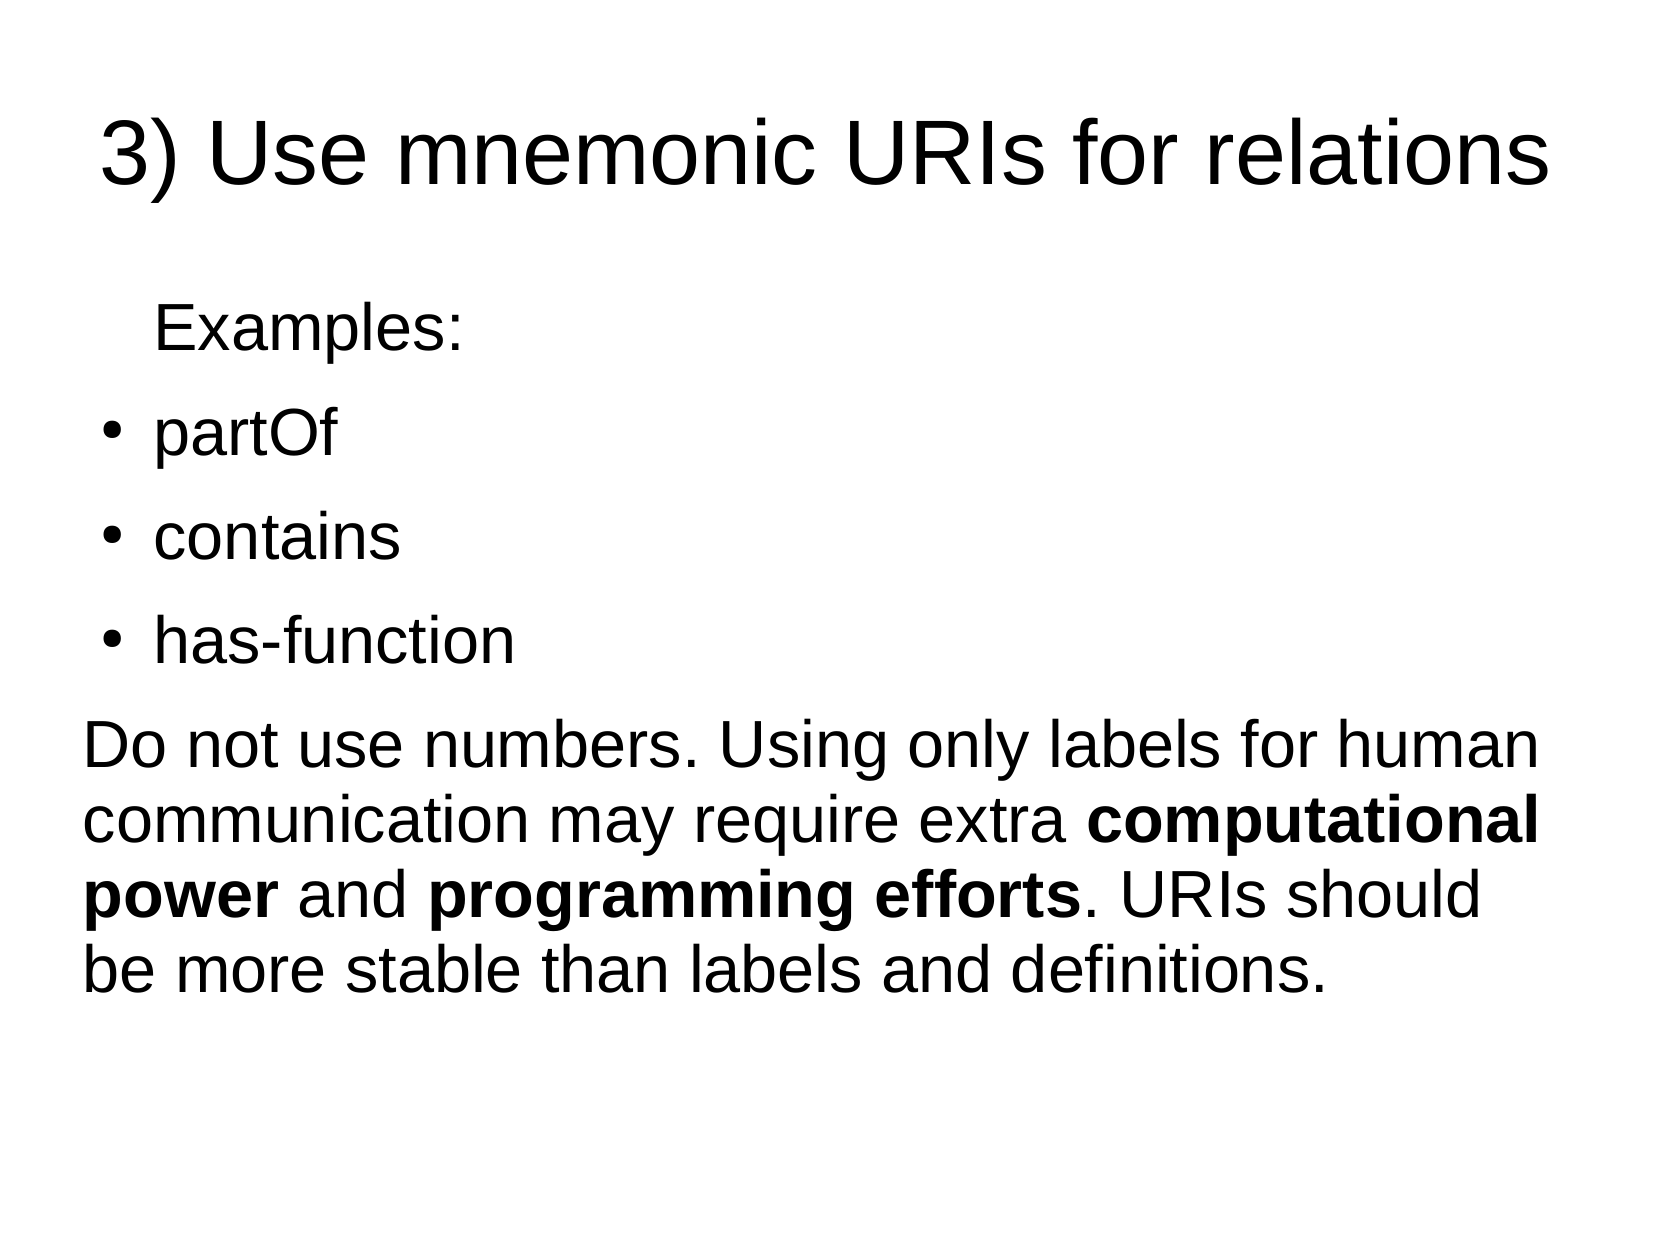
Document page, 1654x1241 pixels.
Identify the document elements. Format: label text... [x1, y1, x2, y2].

list Examples: partOf contains has-function Do not use numbers. Using only labels for human communication may require extra computational power and programming efforts. URIs should be more stable than labels and definitions. [82, 290, 1571, 1109]
title 3) Use mnemonic URIs for relations [82, 49, 1571, 257]
